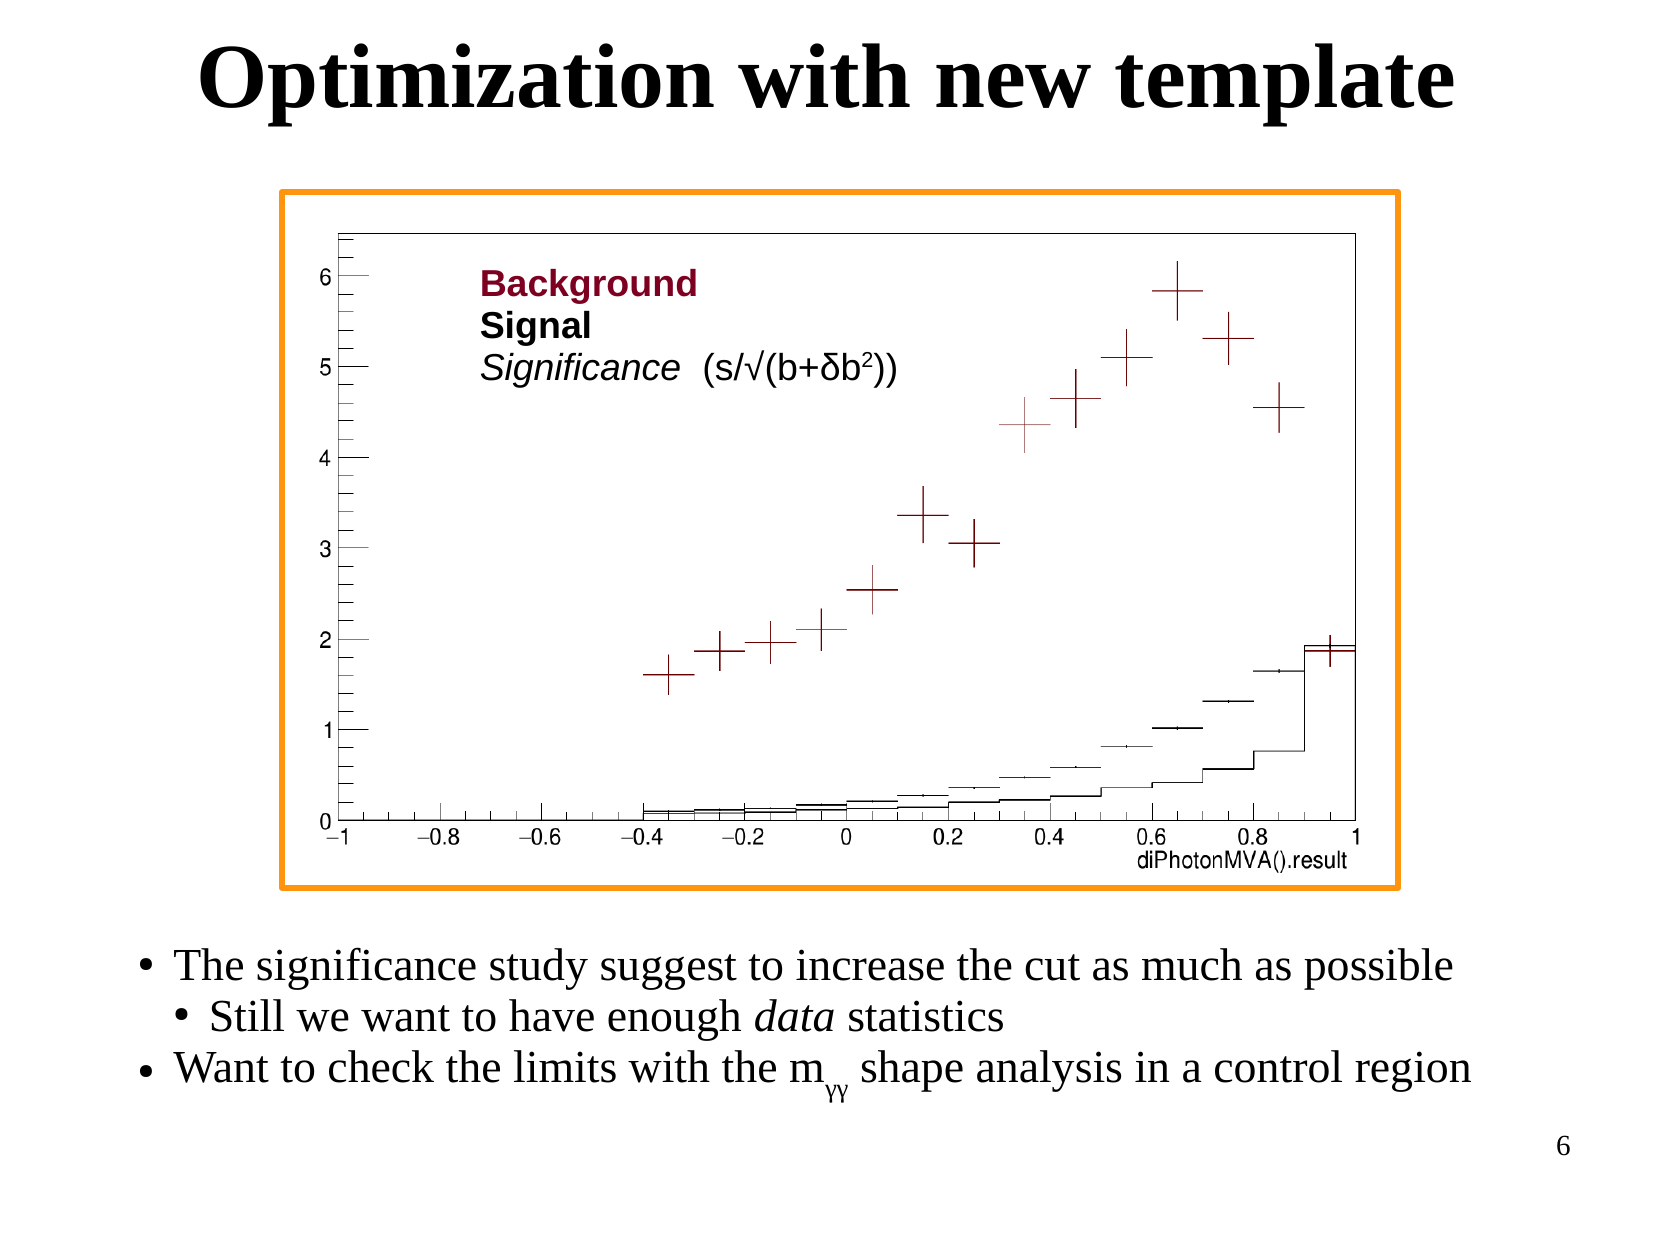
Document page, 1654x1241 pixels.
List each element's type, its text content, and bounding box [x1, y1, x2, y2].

text_box Background Signal Significance (s/√(b+δb2)) [465, 255, 914, 396]
title Optimization with new template [82, 0, 1571, 180]
text_box The significance study suggest to increase the cut as much as possible Still we want to have enough data statistics Want to check the limits with the mγγ shape analysis in a control region [120, 929, 1561, 1115]
picture [285, 195, 1396, 886]
